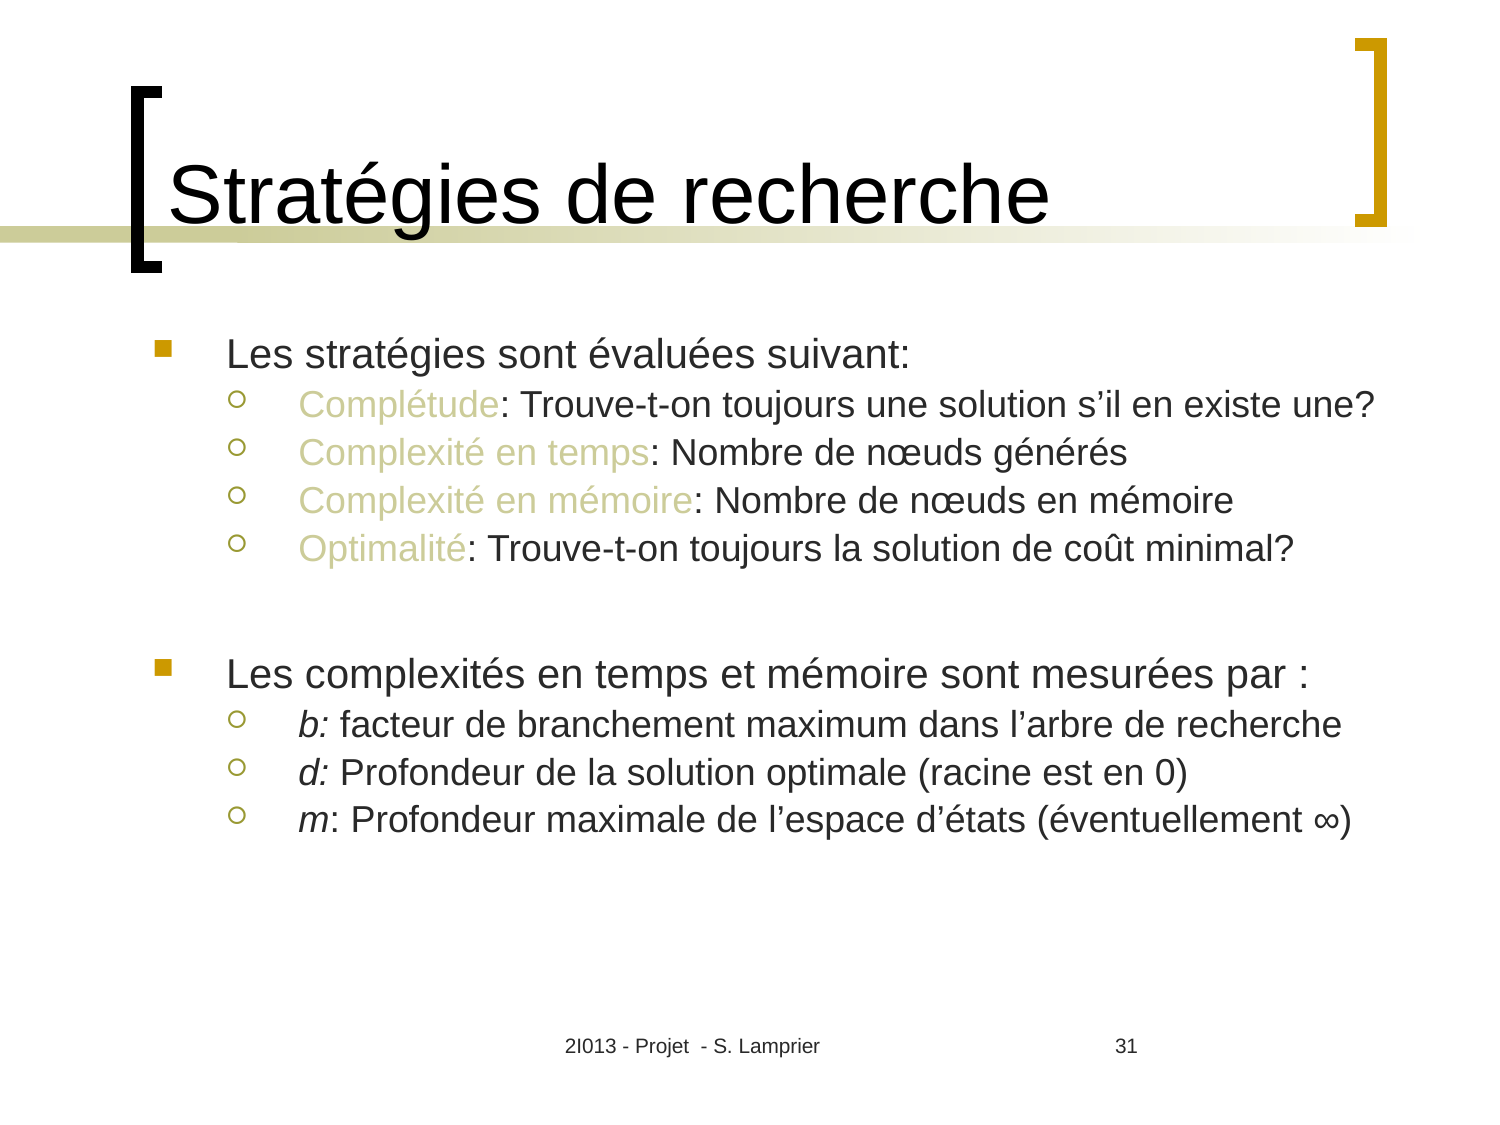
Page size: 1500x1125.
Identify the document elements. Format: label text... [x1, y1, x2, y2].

list Les stratégies sont évaluées suivant: Complétude: Trouve-t-on toujours une solution s’il en existe une? Complexité en temps: Nombre de nœuds générés Complexité en mémoire: Nombre de nœuds en mémoire Optimalité: Trouve-t-on toujours la solution de coût minimal? Les complexités en temps et mémoire sont mesurées par : b: facteur de branchement maximum dans l’arbre de recherche d: Profondeur de la solution optimale (racine est en 0) m: Profondeur maximale de l’espace d’états (éventuellement ∞) [137, 324, 1413, 1000]
slide_number <numéro> [1100, 1025, 1413, 1100]
footer 2I013 - Projet - S. Lamprier [549, 1025, 1025, 1100]
title Stratégies de recherche [152, 15, 1328, 248]
